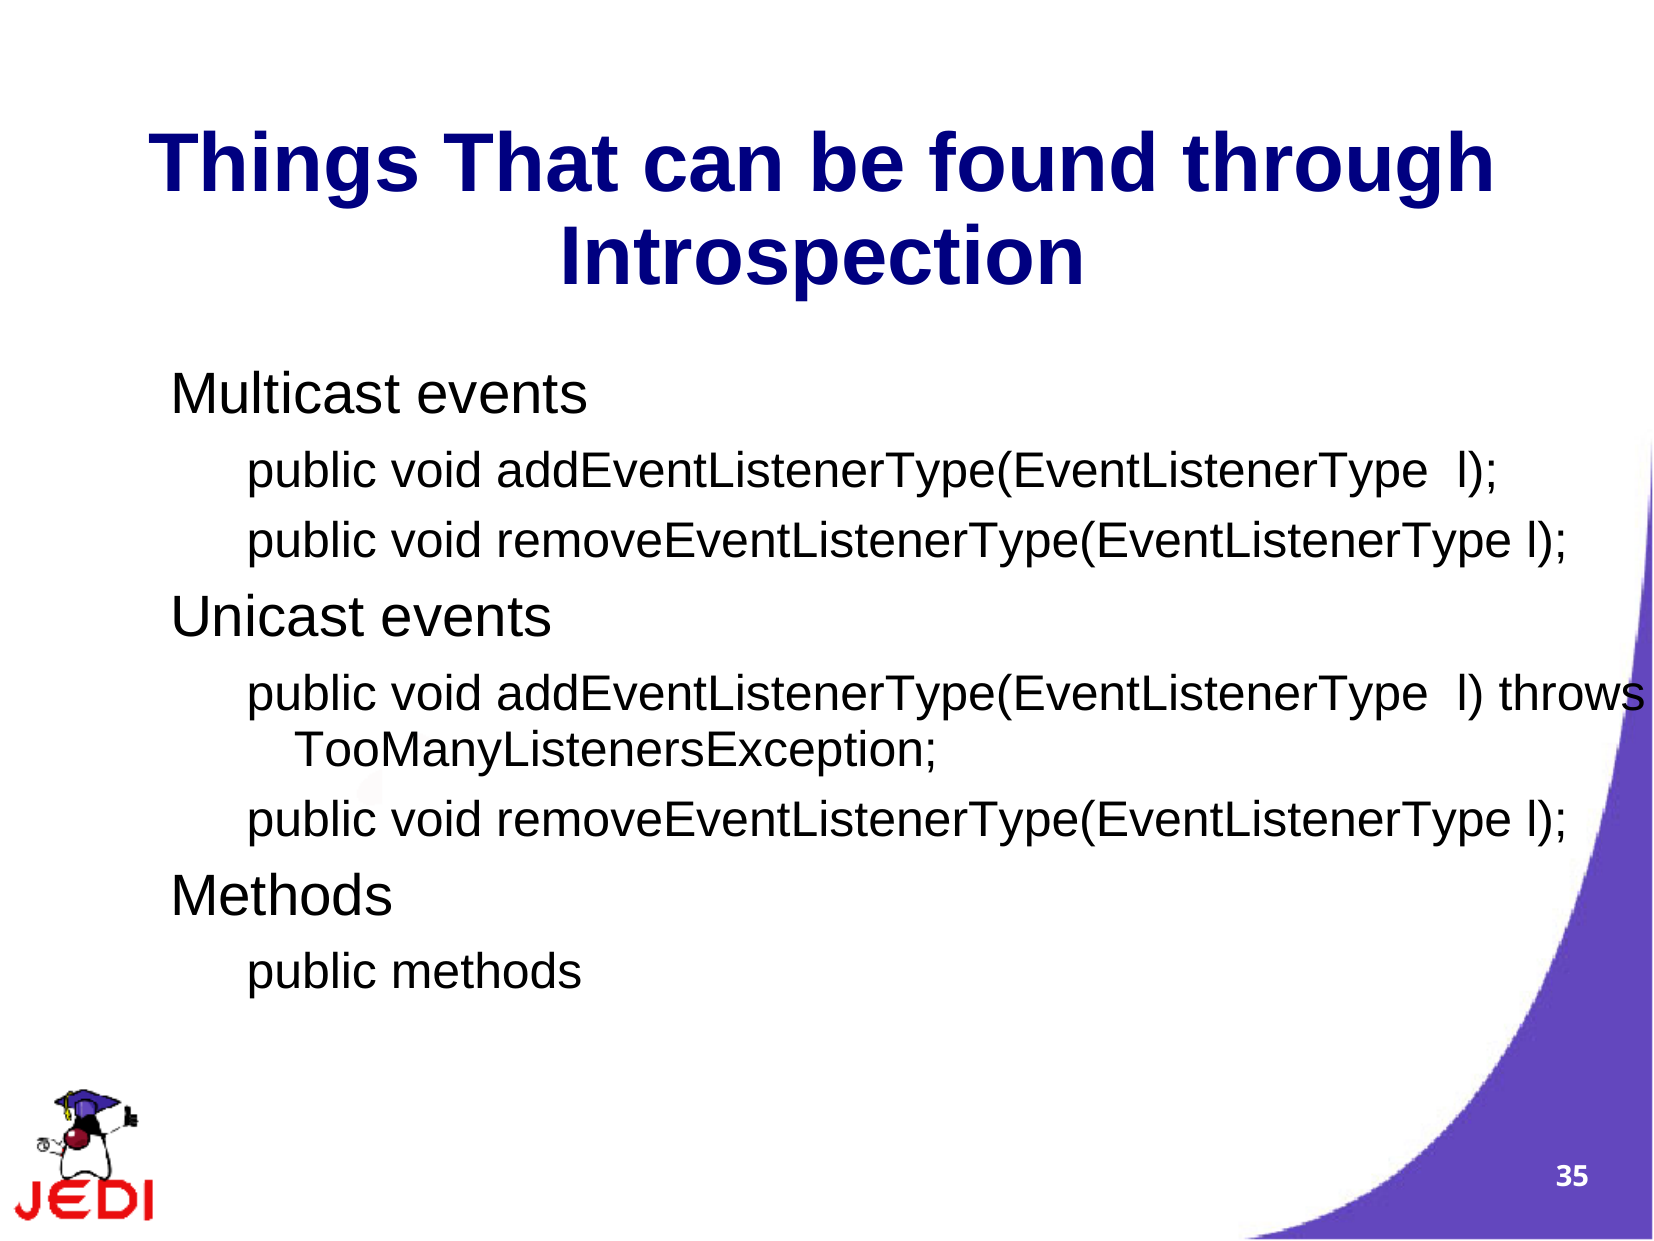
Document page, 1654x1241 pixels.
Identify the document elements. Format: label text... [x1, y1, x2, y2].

picture [0, 0, 1654, 1241]
list Multicast events public void addEventListenerType(EventListenerType l); public void removeEventListenerType(EventListenerType l); Unicast events public void addEventListenerType(EventListenerType l) throws TooManyListenersException; public void removeEventListenerType(EventListenerType l); Methods public methods [152, 360, 1654, 1142]
title Things That can be found through Introspection [116, 105, 1529, 313]
